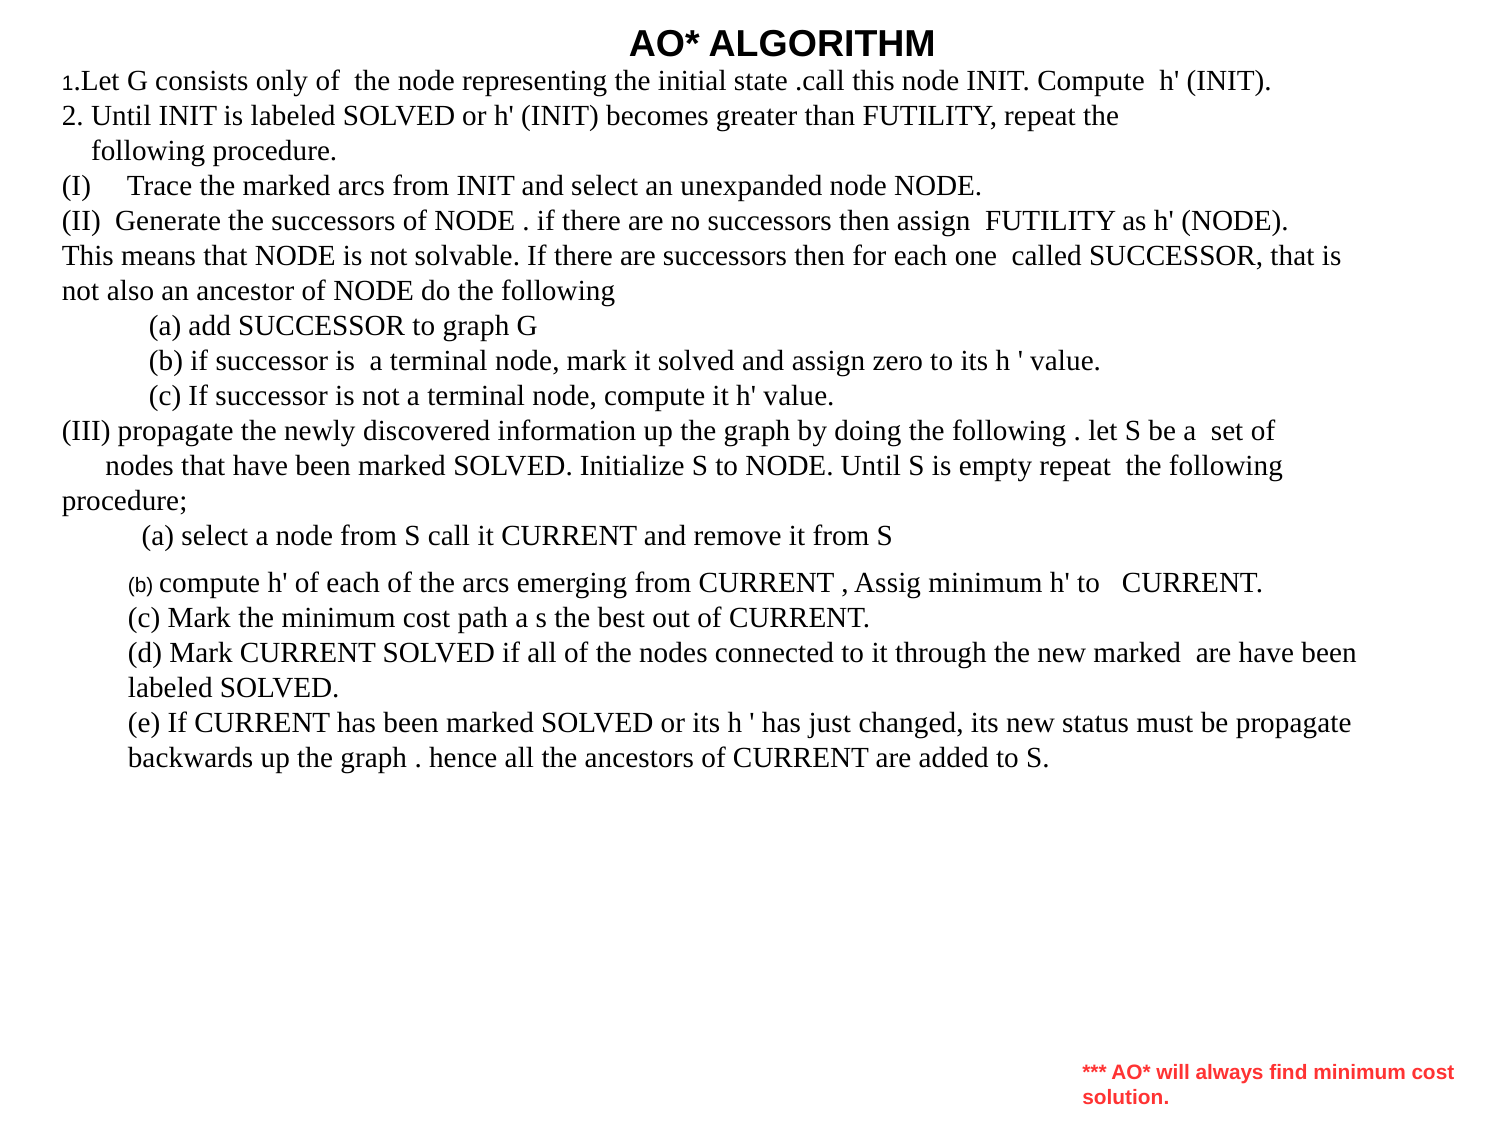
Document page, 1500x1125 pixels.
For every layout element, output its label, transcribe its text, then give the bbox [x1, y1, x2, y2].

text_box 1.Let G consists only of the node representing the initial state .call this node INIT. Compute h' (INIT). 2. Until INIT is labeled SOLVED or h' (INIT) becomes greater than FUTILITY, repeat the following procedure. (I) Trace the marked arcs from INIT and select an unexpanded node NODE. (II) Generate the successors of NODE . if there are no successors then assign FUTILITY as h' (NODE). This means that NODE is not solvable. If there are successors then for each one called SUCCESSOR, that is not also an ancestor of NODE do the following (a) add SUCCESSOR to graph G (b) if successor is a terminal node, mark it solved and assign zero to its h ' value. (c) If successor is not a terminal node, compute it h' value. (III) propagate the newly discovered information up the graph by doing the following . let S be a set of nodes that have been marked SOLVED. Initialize S to NODE. Until S is empty repeat the following procedure; (a) select a node from S call it CURRENT and remove it from S [47, 54, 1358, 751]
text_box (b) compute h' of each of the arcs emerging from CURRENT , Assig minimum h' to CURRENT. (c) Mark the minimum cost path a s the best out of CURRENT. (d) Mark CURRENT SOLVED if all of the nodes connected to it through the new marked are have been labeled SOLVED. (e) If CURRENT has been marked SOLVED or its h ' has just changed, its new status must be propagate backwards up the graph . hence all the ancestors of CURRENT are added to S. [113, 556, 1376, 933]
text_box AO* ALGORITHM [614, 11, 961, 69]
text_box *** AO* will always find minimum cost solution. [1067, 1051, 1494, 1113]
